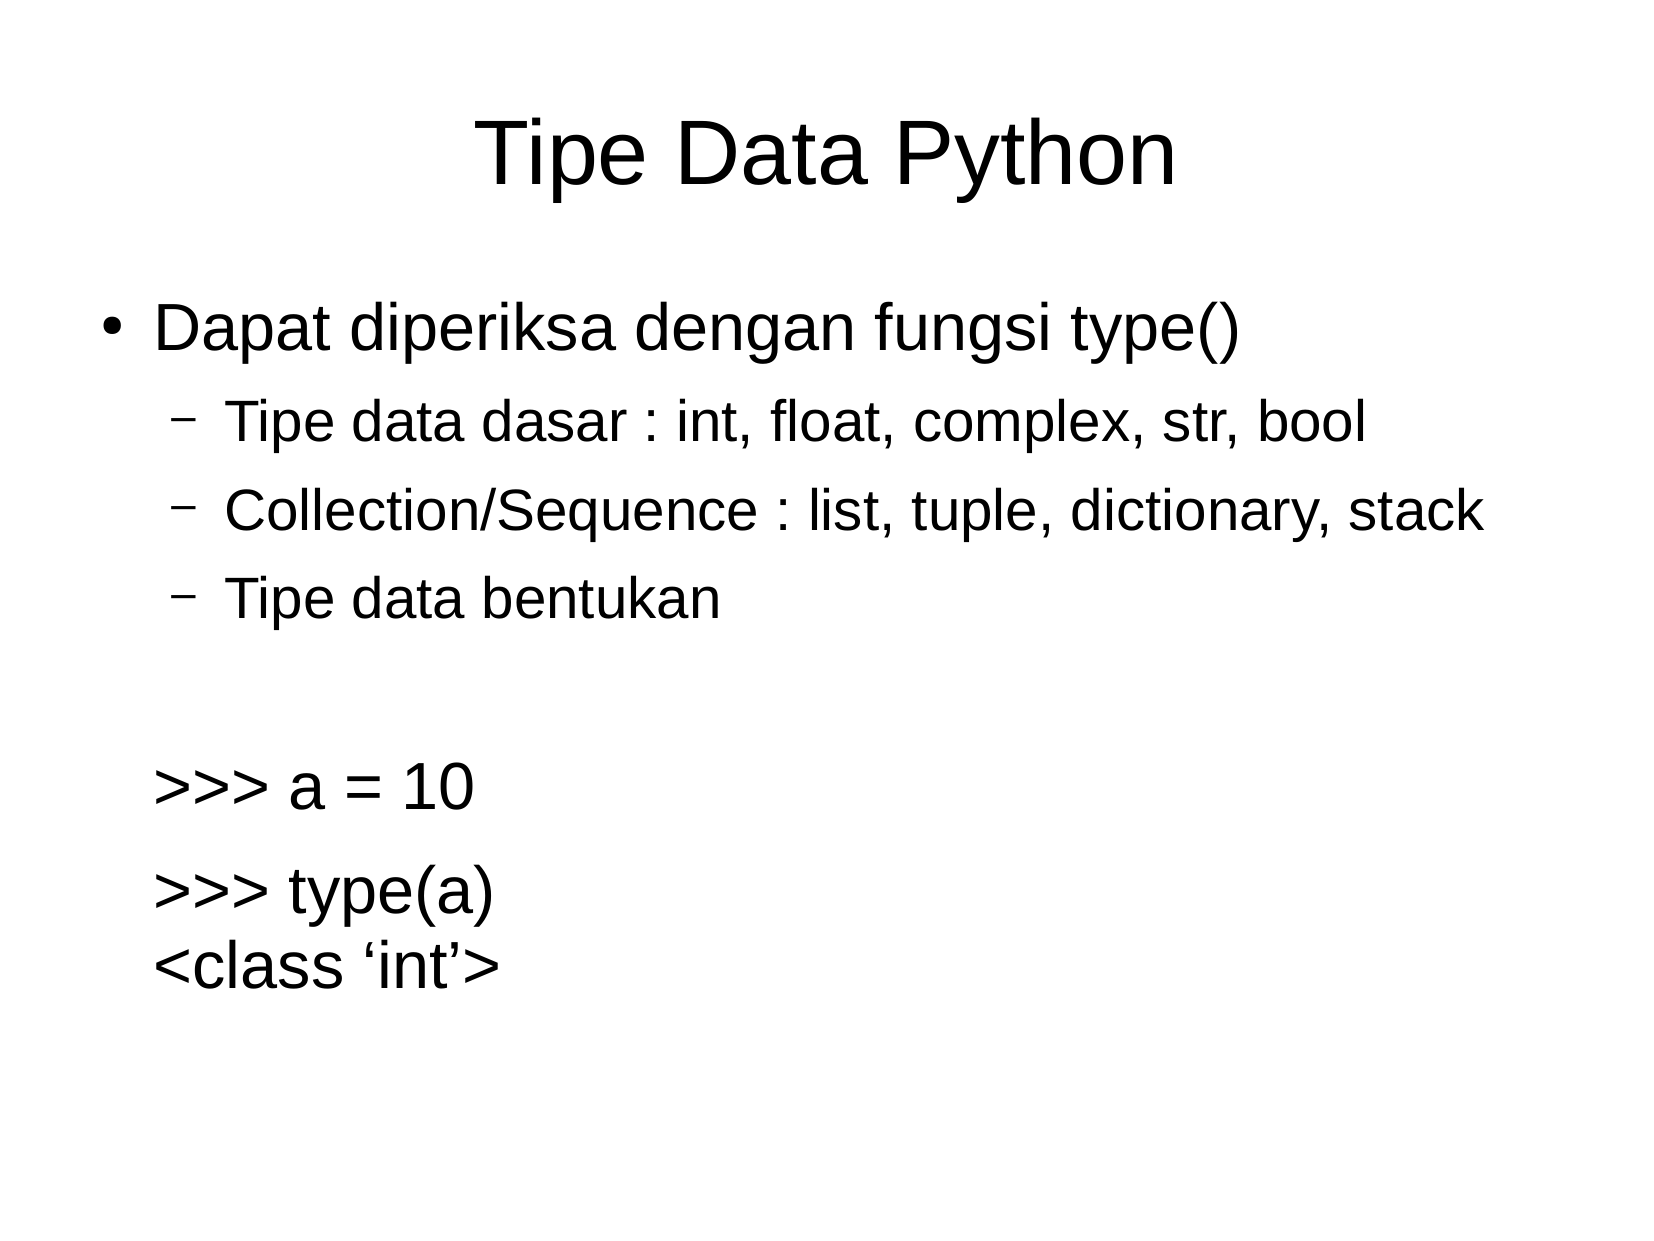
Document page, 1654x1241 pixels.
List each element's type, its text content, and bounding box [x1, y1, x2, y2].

list Dapat diperiksa dengan fungsi type() Tipe data dasar : int, float, complex, str, bool Collection/Sequence : list, tuple, dictionary, stack Tipe data bentukan >>> a = 10 >>> type(a) <class ‘int’> [82, 290, 1571, 1010]
title Tipe Data Python [82, 49, 1571, 257]
